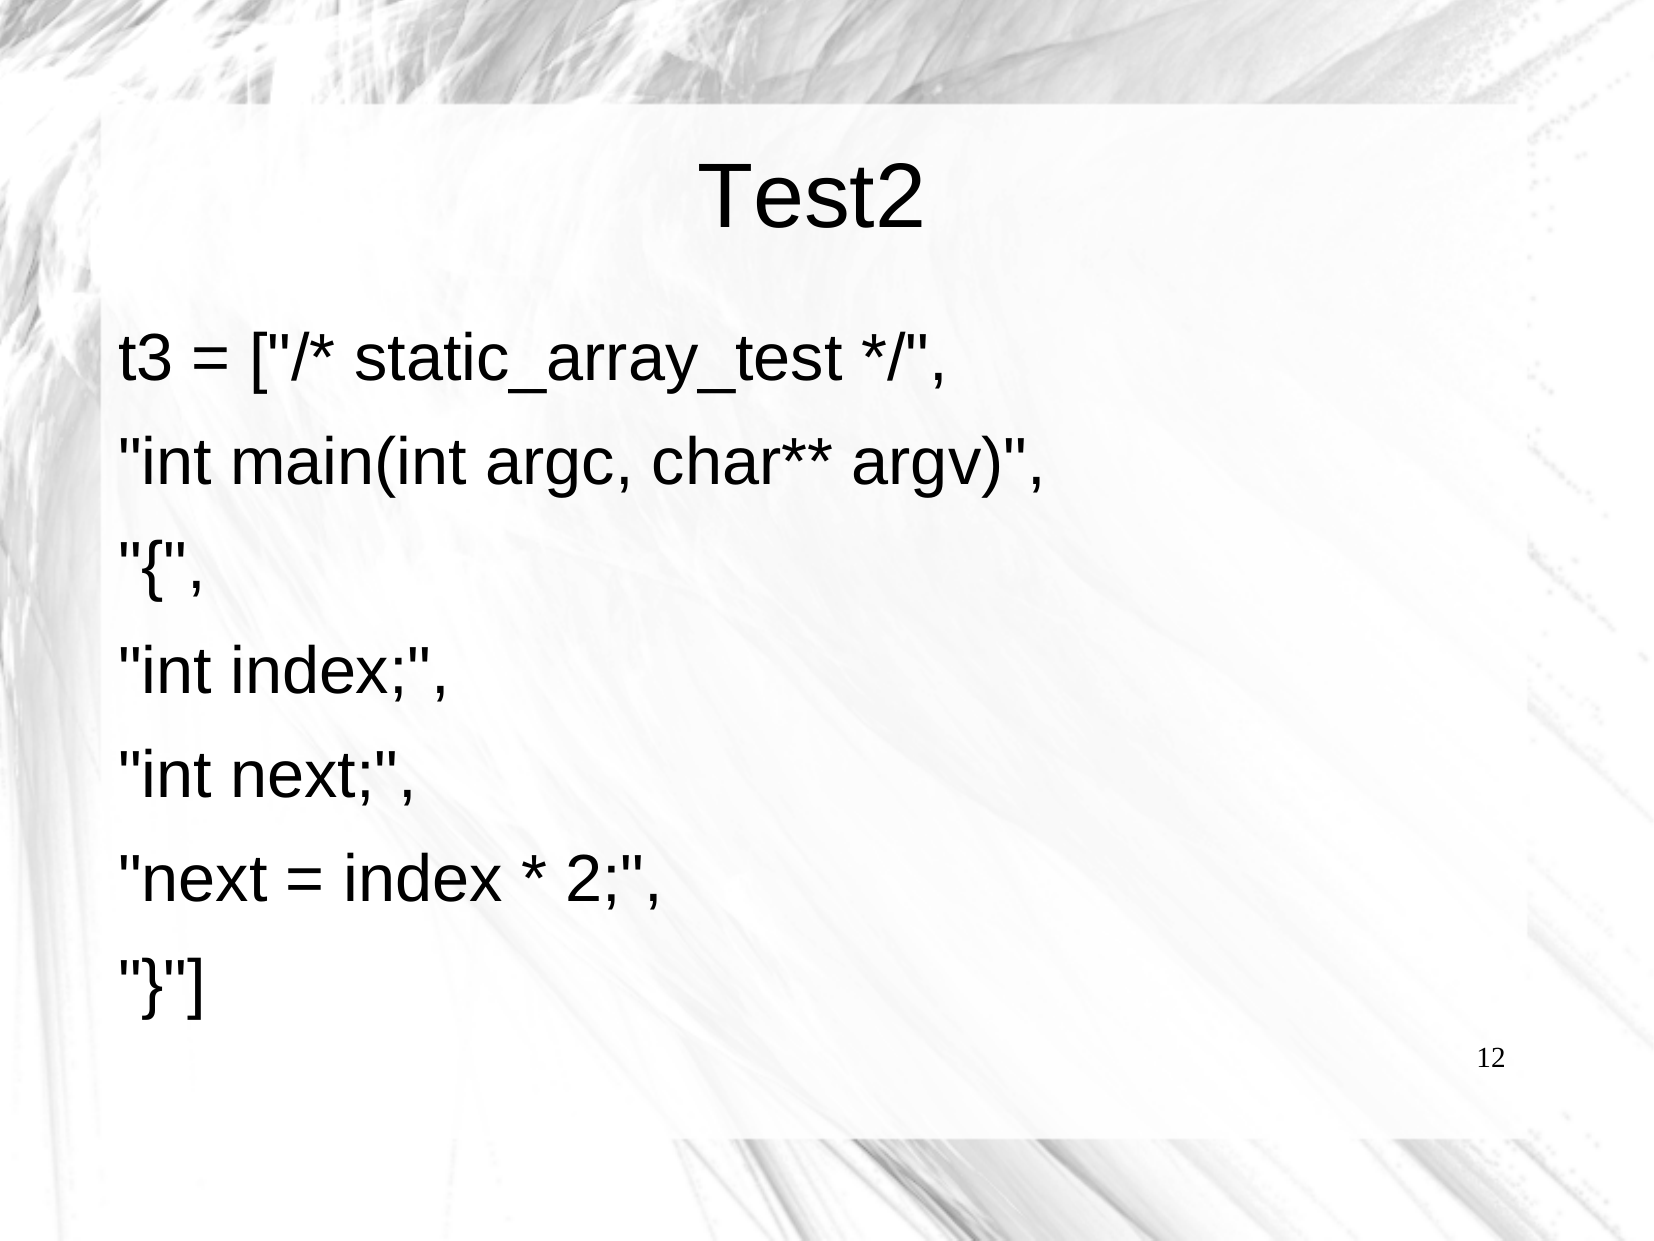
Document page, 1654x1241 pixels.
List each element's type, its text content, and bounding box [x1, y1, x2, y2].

picture [0, 0, 1654, 1241]
list t3 = ["/* static_array_test */", "int main(int argc, char** argv)", "{", "int index;", "int next;", "next = index * 2;", "}"] [118, 319, 1571, 1039]
title Test2 [118, 112, 1506, 281]
